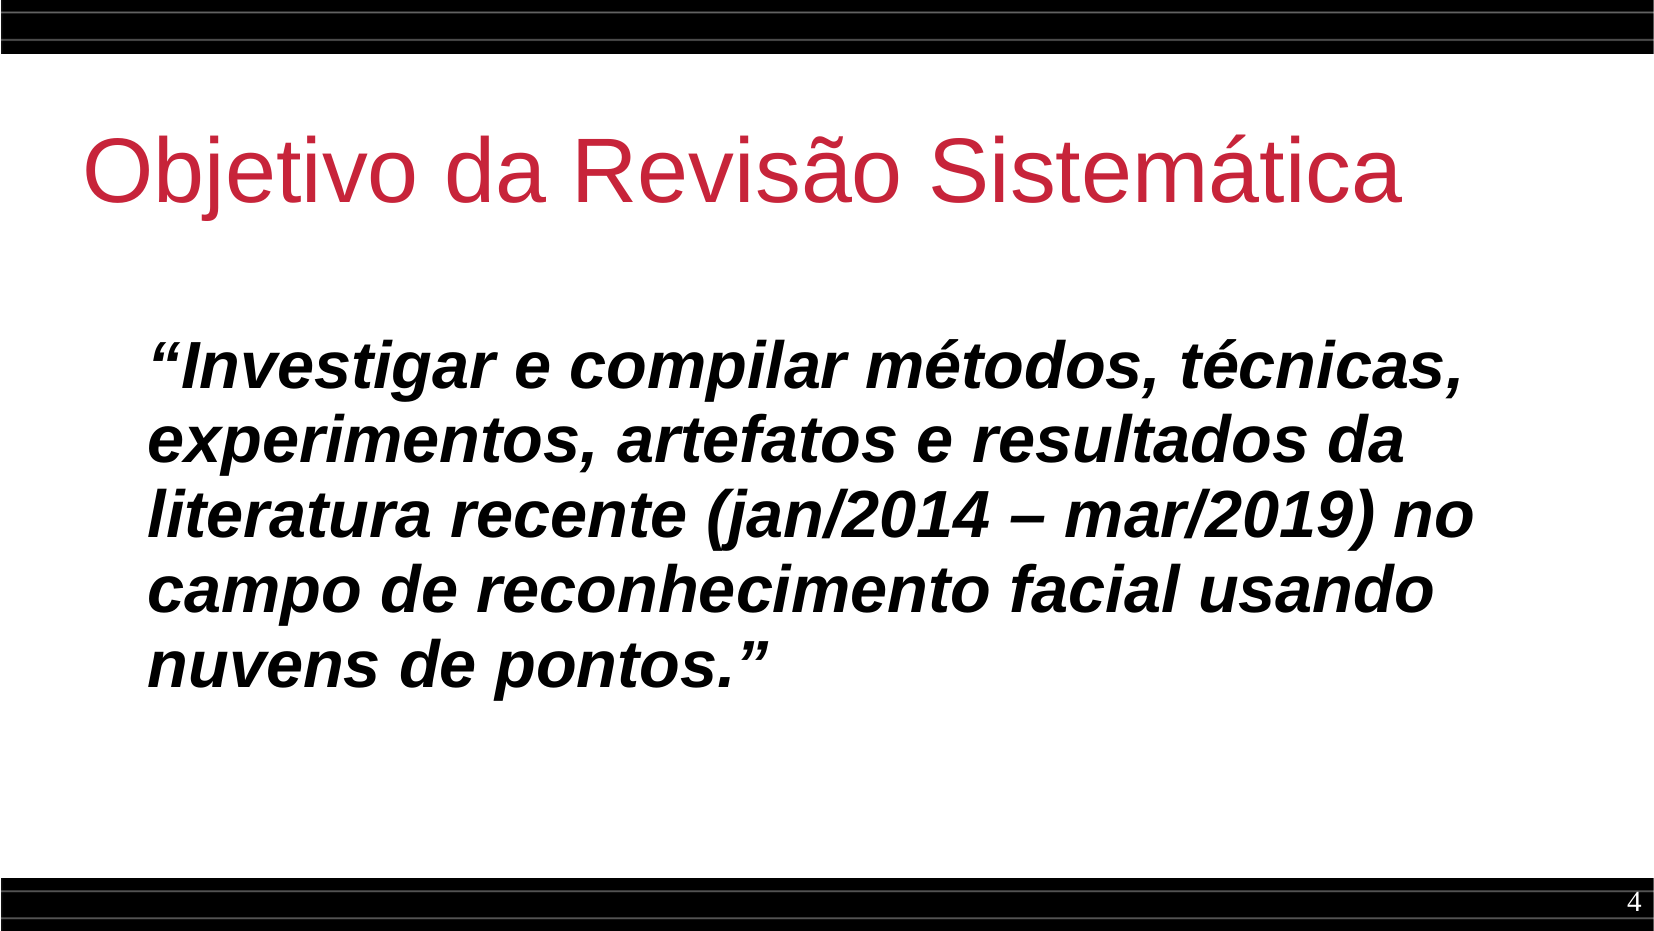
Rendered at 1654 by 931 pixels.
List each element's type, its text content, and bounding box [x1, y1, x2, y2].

list “Investigar e compilar métodos, técnicas, experimentos, artefatos e resultados da literatura recente (jan/2014 – mar/2019) no campo de reconhecimento facial usando nuvens de pontos.” [76, 327, 1565, 718]
picture [1, 878, 1654, 931]
picture [1, 0, 1654, 54]
title Objetivo da Revisão Sistemática [82, 92, 1571, 249]
